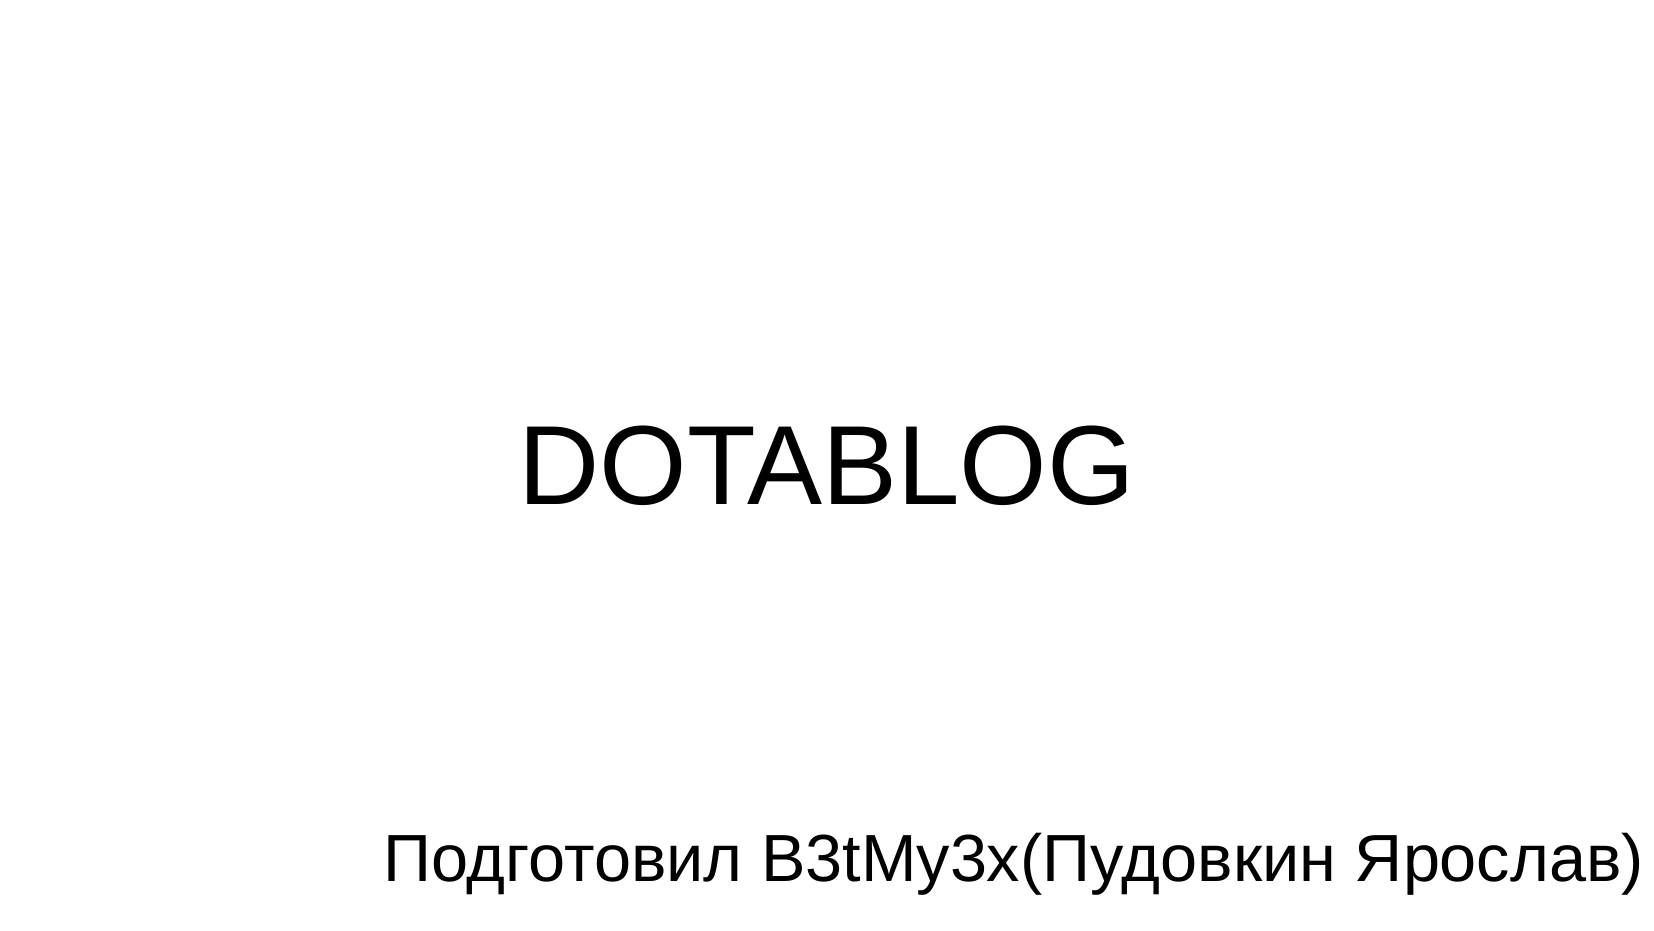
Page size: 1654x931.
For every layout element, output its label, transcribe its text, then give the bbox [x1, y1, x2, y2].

title DOTABLOG [82, 387, 1571, 543]
subtitle Подготовил B3tMy3x(Пудовкин Ярослав) [375, 784, 1654, 931]
